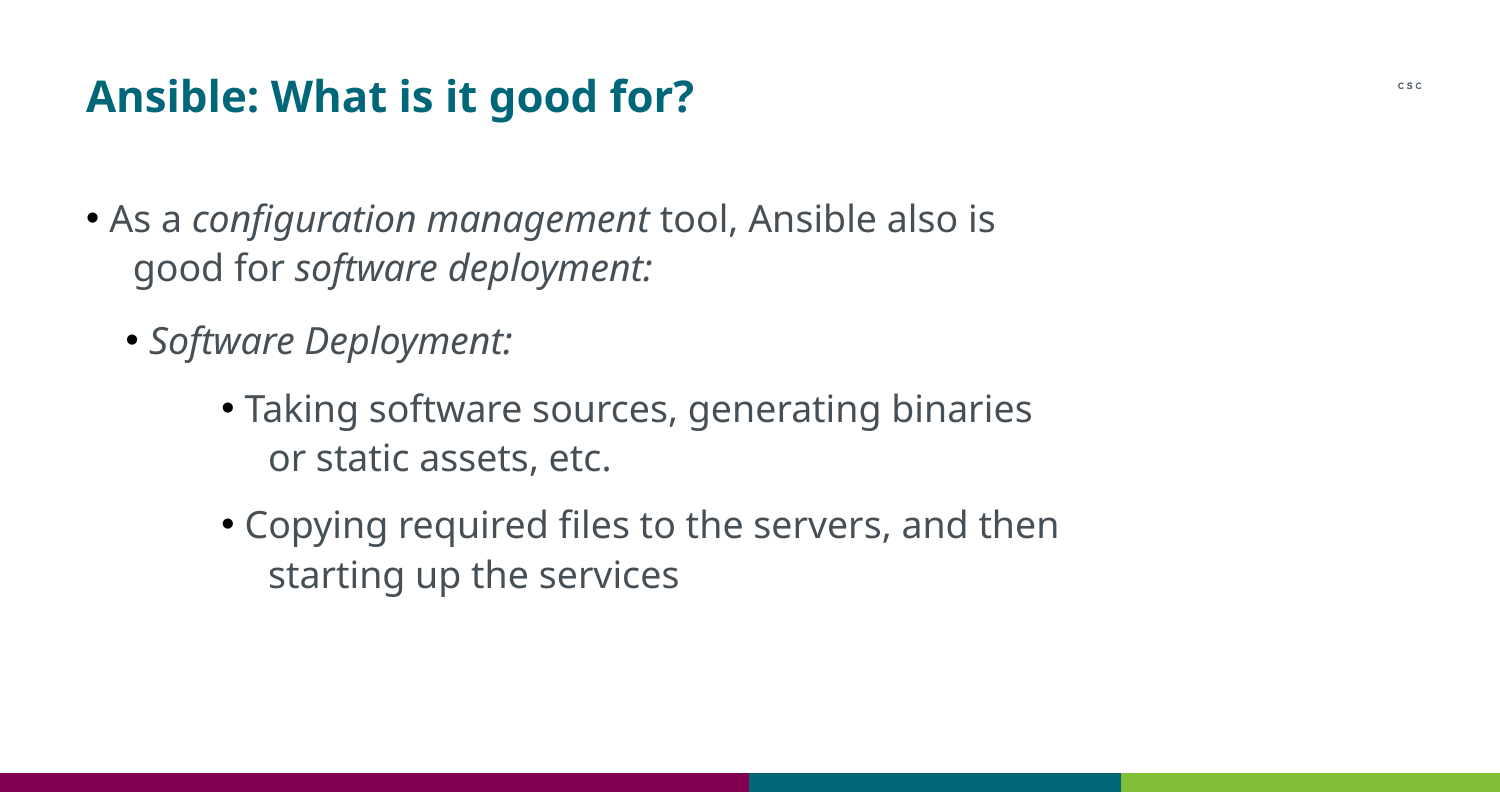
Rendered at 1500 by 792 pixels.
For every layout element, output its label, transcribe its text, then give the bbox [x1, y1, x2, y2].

list As a configuration management tool, Ansible also is good for software deployment: Software Deployment: Taking software sources, generating binaries or static assets, etc. Copying required files to the servers, and then starting up the services [75, 184, 1087, 708]
title Ansible: What is it good for? [75, 28, 1346, 161]
